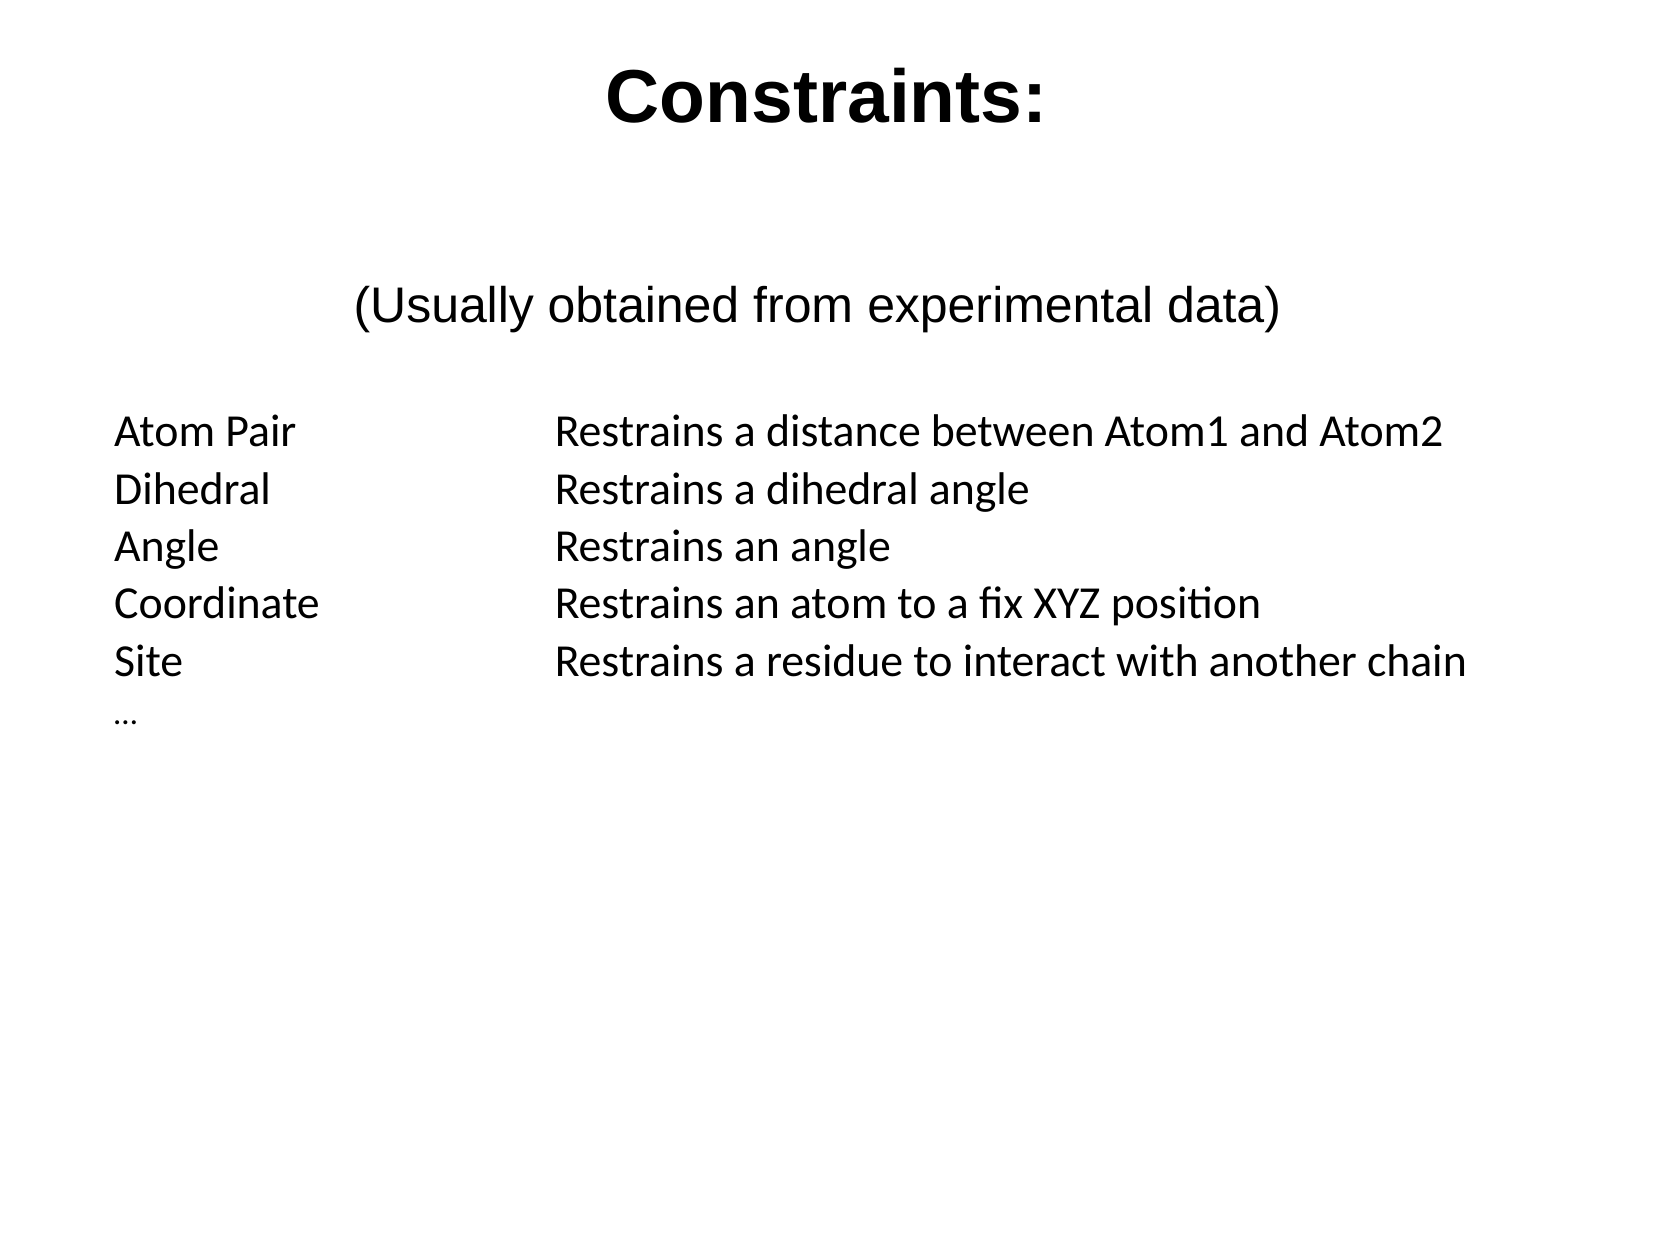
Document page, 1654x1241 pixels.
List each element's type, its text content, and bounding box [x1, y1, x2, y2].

text_box (Usually obtained from experimental data) [120, 270, 1516, 341]
text_box Atom Pair Restrains a distance between Atom1 and Atom2 Dihedral Restrains a dihedral angle Angle Restrains an angle Coordinate Restrains an atom to a fix XYZ position Site Restrains a residue to interact with another chain … [90, 405, 1576, 831]
text_box Constraints: [0, 47, 1654, 146]
